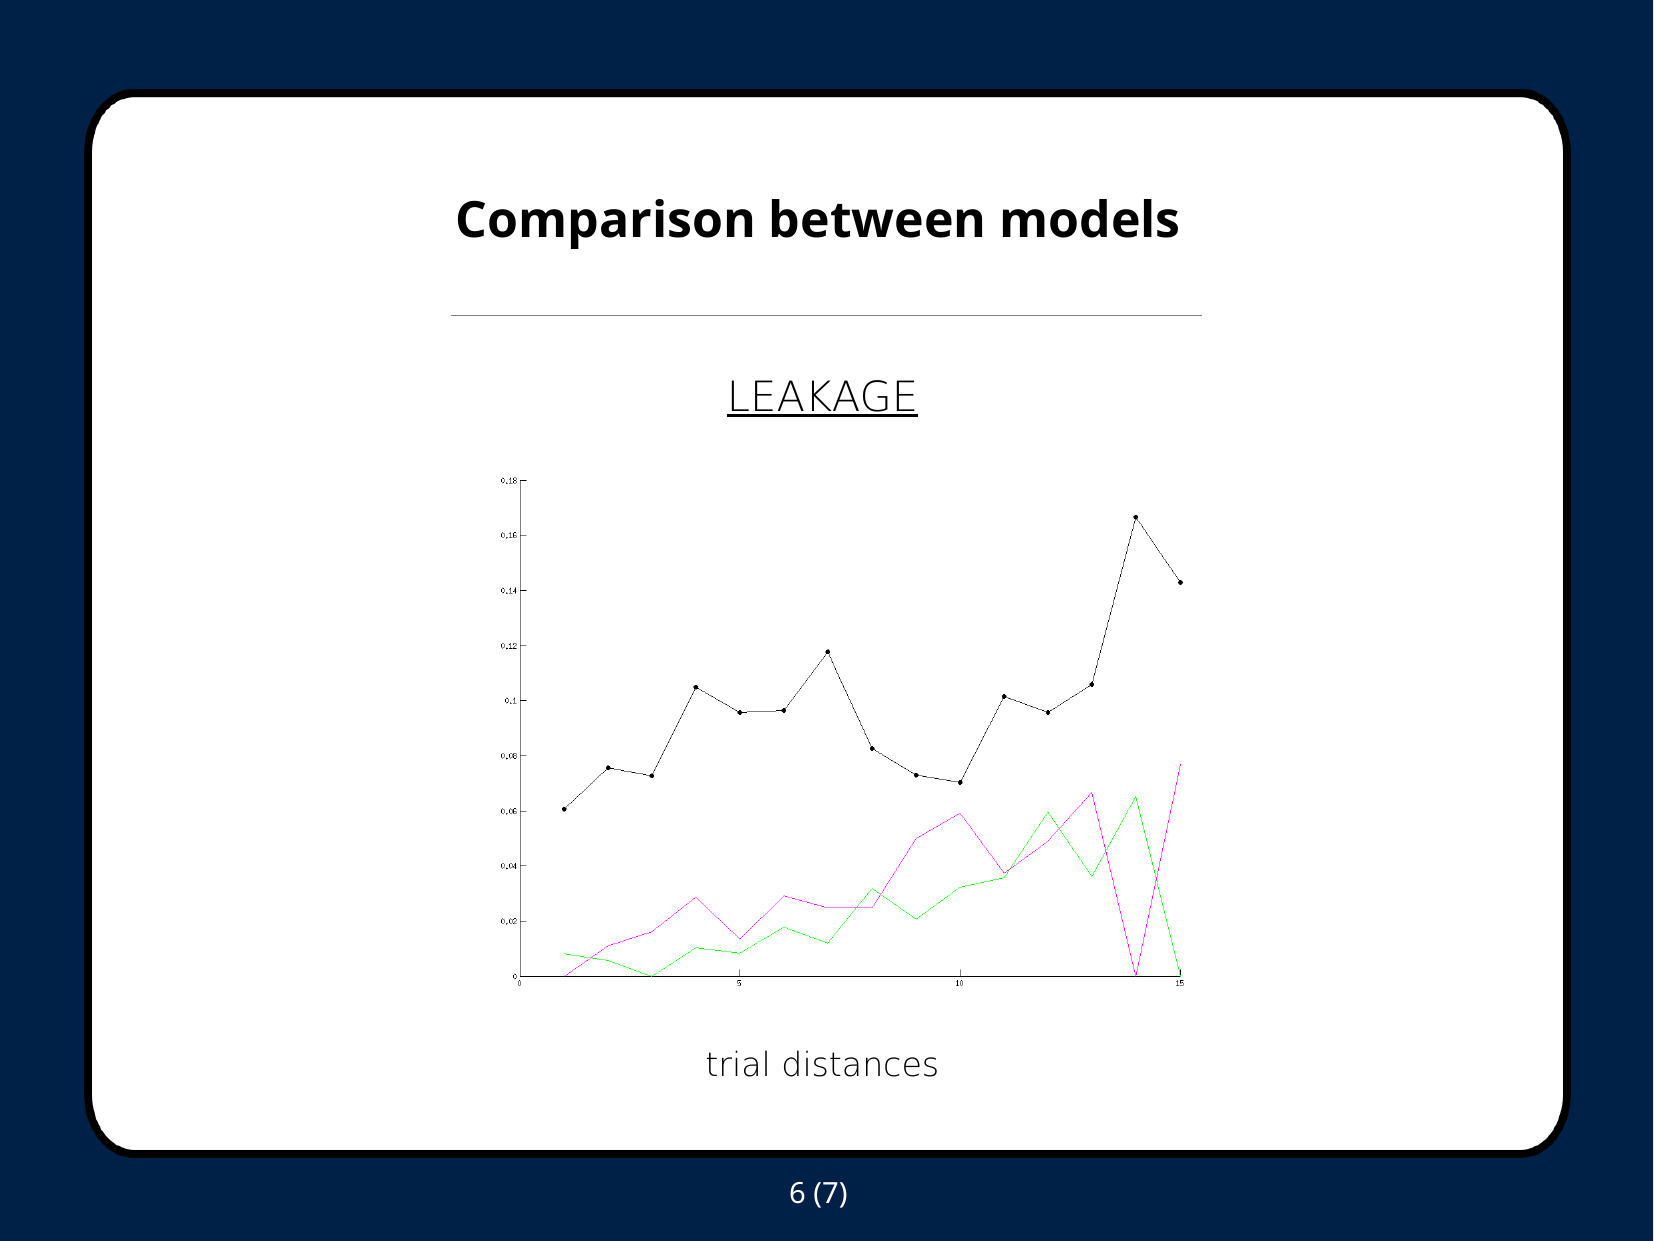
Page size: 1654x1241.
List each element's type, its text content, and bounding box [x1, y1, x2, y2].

title trial distances [207, 1045, 1438, 1084]
title 6 (7) [74, 1170, 1562, 1214]
title Comparison between models [74, 188, 1562, 247]
picture [0, 0, 1654, 1241]
title LEAKAGE [207, 372, 1438, 422]
